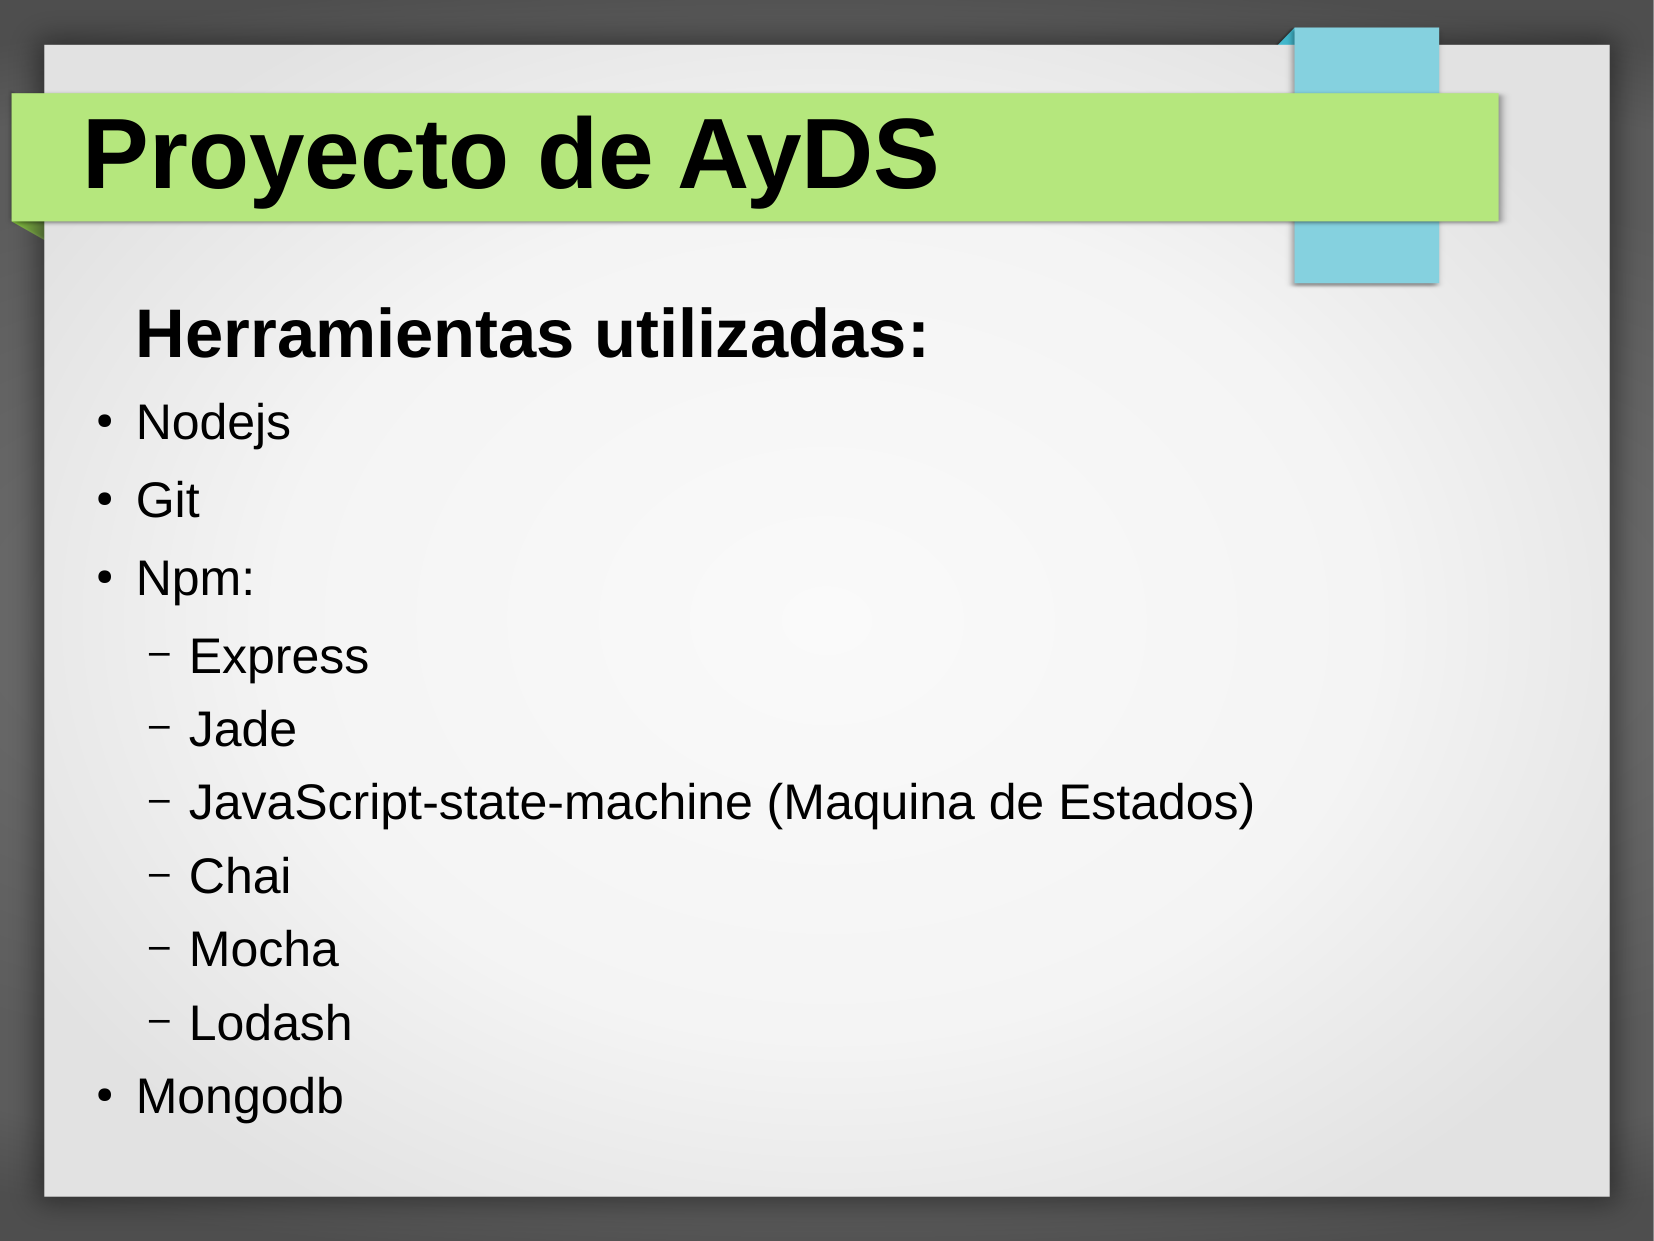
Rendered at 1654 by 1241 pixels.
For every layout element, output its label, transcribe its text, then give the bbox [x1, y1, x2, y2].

title Proyecto de AyDS [82, 94, 1264, 213]
picture [0, 0, 1654, 1241]
list Herramientas utilizadas: Nodejs Git Npm: Express Jade JavaScript-state-machine (Maquina de Estados) Chai Mocha Lodash Mongodb [82, 295, 1571, 1134]
